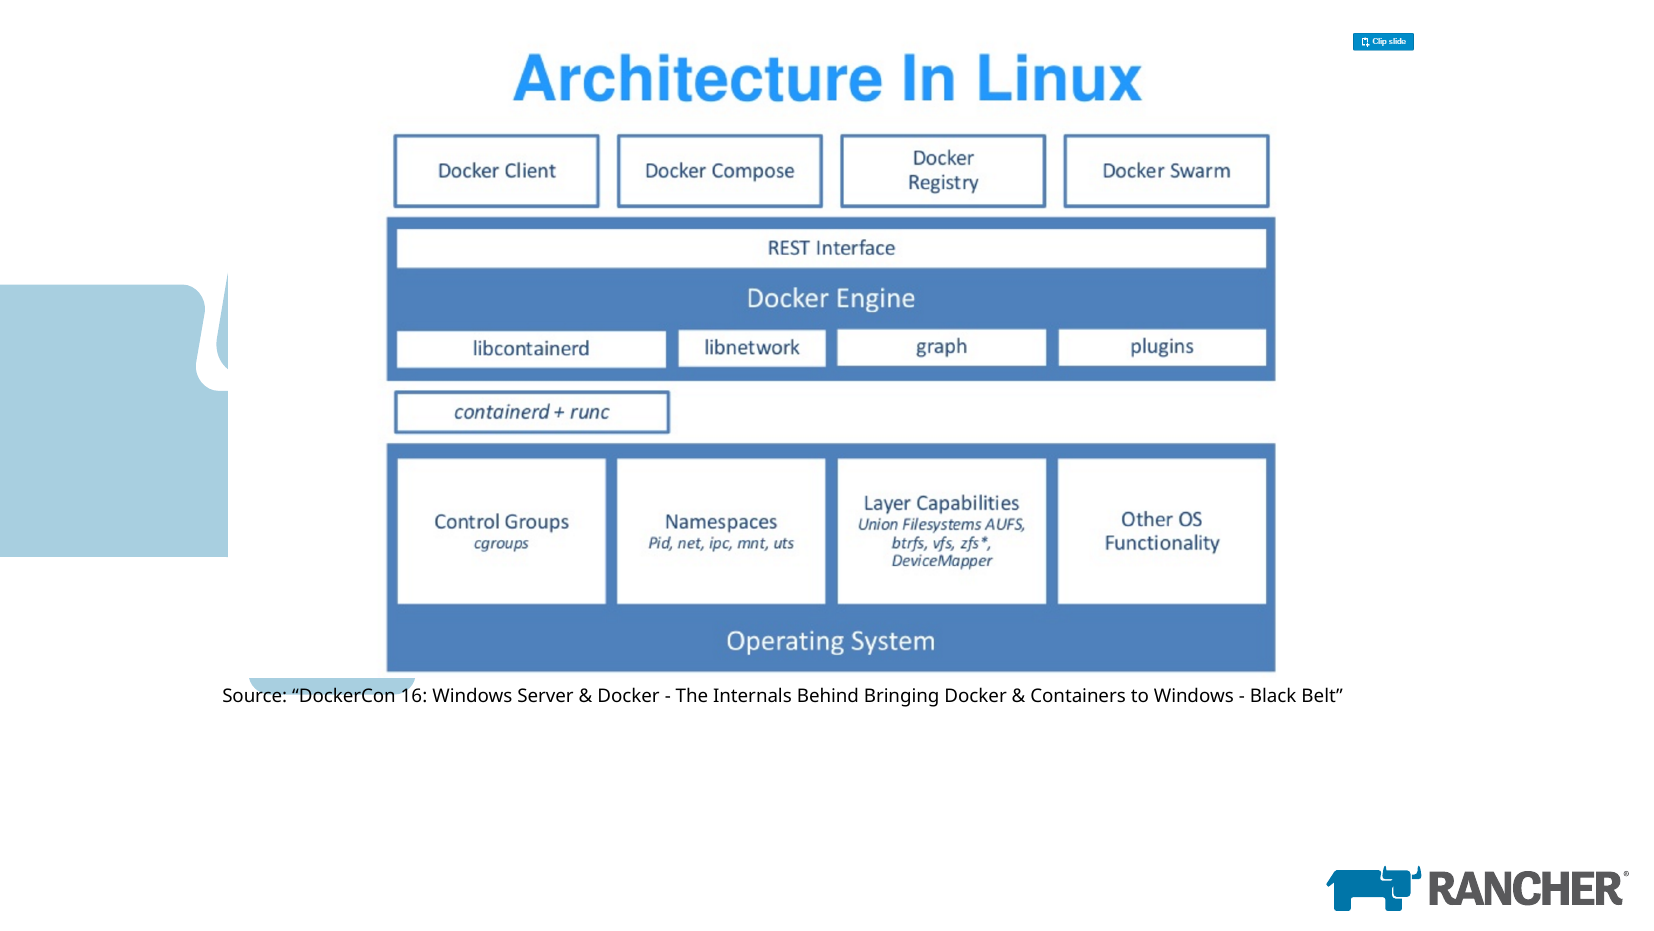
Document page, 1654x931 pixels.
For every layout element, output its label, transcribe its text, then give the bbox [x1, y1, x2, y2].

text_box Source: “DockerCon 16: Windows Server & Docker - The Internals Behind Bringing Docker & Containers to Windows - Black Belt” [207, 675, 1447, 712]
picture [228, 4, 1426, 675]
